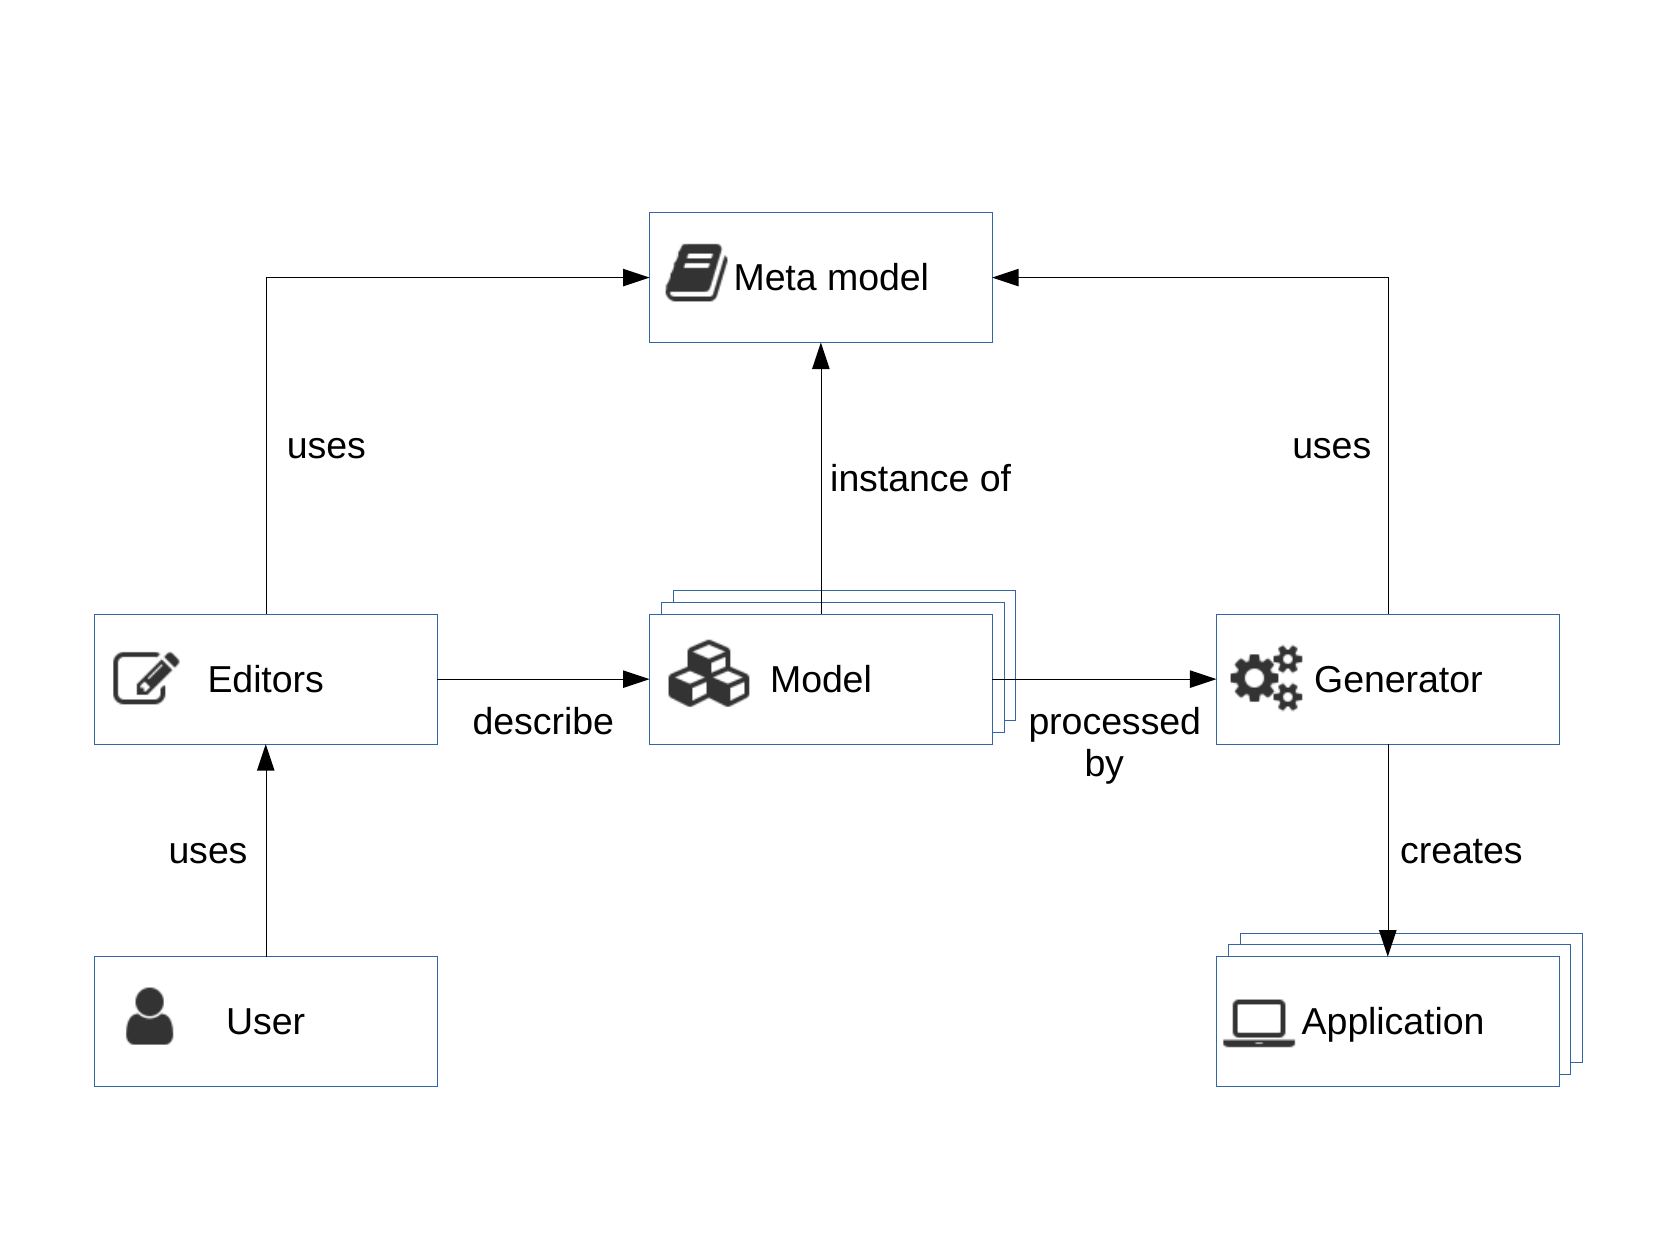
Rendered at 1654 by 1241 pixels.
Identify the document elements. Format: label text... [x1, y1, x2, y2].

picture [112, 643, 186, 714]
text_box Application [1216, 956, 1560, 1087]
text_box Model [661, 602, 821, 614]
picture [655, 238, 734, 308]
text_box Generator [1216, 614, 1560, 745]
picture [661, 637, 759, 715]
text_box Model [1005, 680, 1016, 721]
text_box Model [649, 614, 993, 745]
text_box Application [1240, 933, 1383, 944]
text_box Application [1389, 944, 1571, 1075]
picture [1222, 992, 1300, 1060]
text_box Model [822, 590, 1016, 679]
text_box Model [822, 602, 1005, 679]
text_box Application [1393, 933, 1583, 1063]
text_box Editors [94, 614, 438, 745]
text_box Model [673, 590, 821, 602]
text_box User [94, 956, 438, 1087]
text_box Model [993, 680, 1005, 733]
picture [1223, 642, 1312, 721]
text_box Application [1228, 944, 1387, 956]
picture [114, 980, 189, 1056]
text_box Meta model [649, 212, 993, 343]
